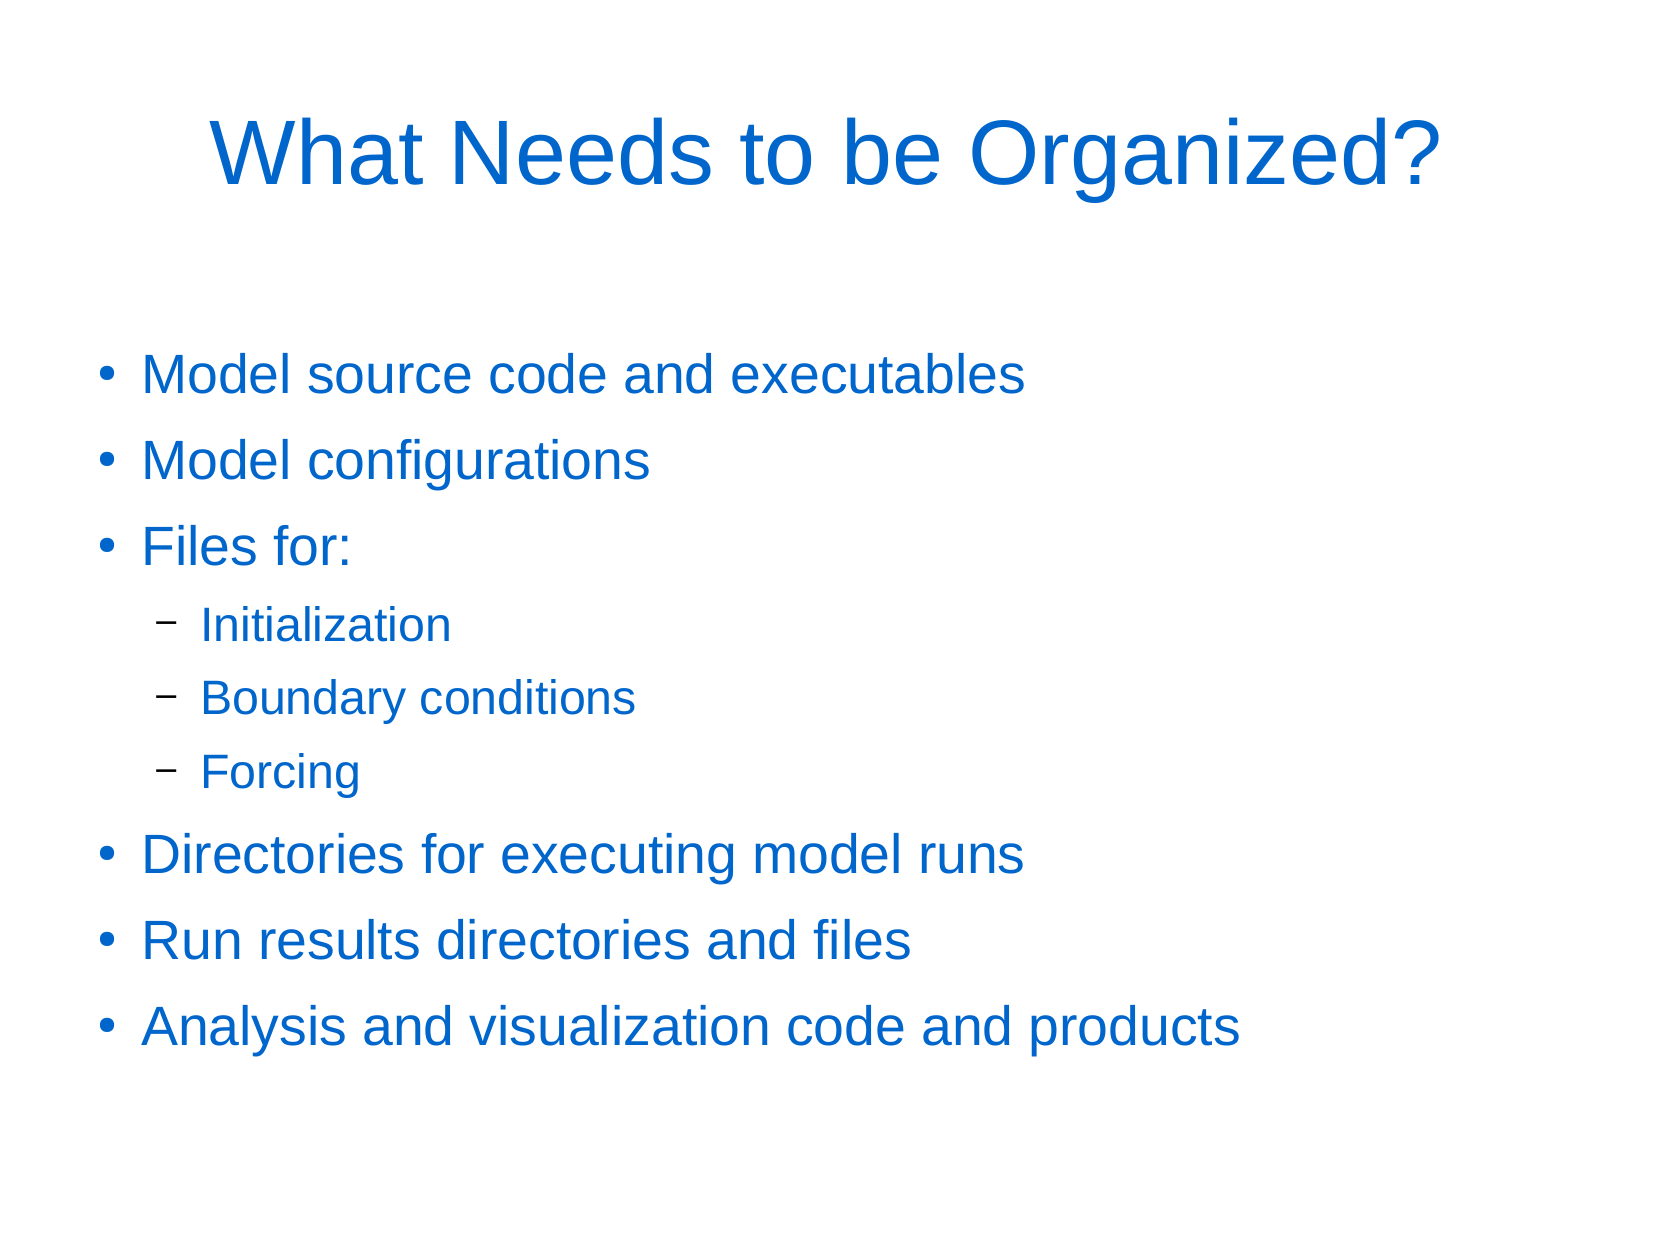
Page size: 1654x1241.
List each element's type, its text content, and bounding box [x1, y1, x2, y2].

list Model source code and executables Model configurations Files for: Initialization Boundary conditions Forcing Directories for executing model runs Run results directories and files Analysis and visualization code and products [82, 343, 1571, 1063]
title What Needs to be Organized? [82, 49, 1571, 257]
